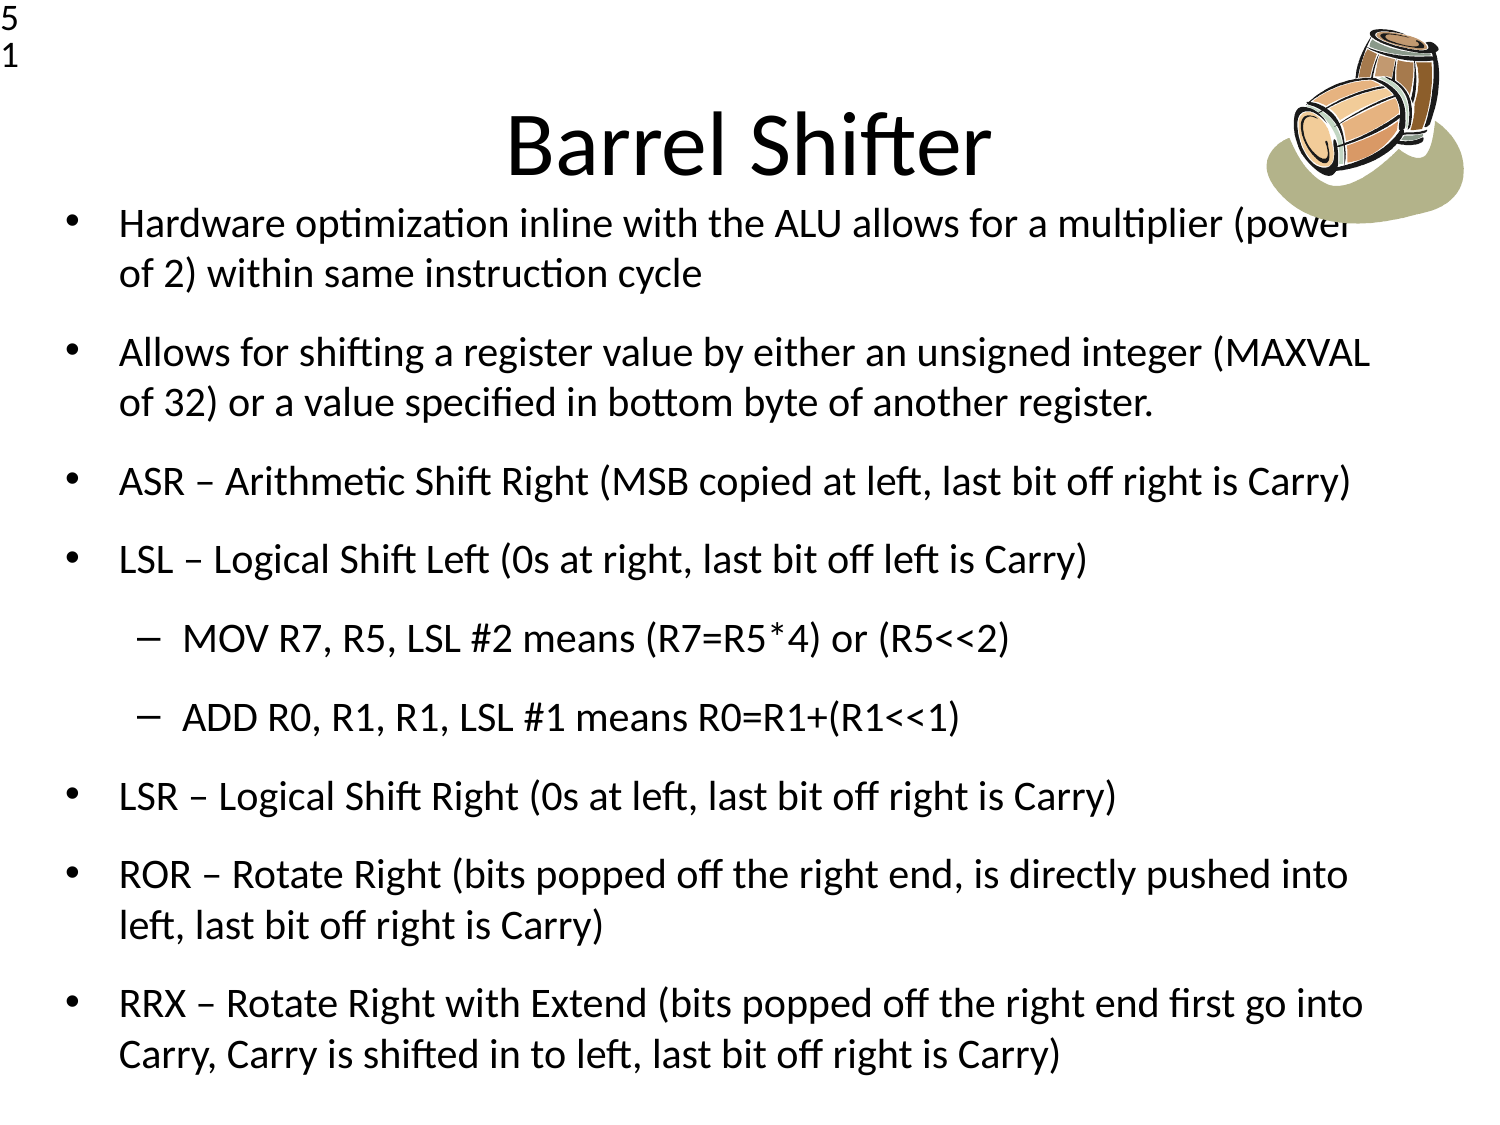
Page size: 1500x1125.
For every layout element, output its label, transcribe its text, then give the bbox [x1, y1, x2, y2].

picture [1262, 24, 1468, 228]
list Hardware optimization inline with the ALU allows for a multiplier (power of 2) within same instruction cycle Allows for shifting a register value by either an unsigned integer (MAXVAL of 32) or a value specified in bottom byte of another register. ASR – Arithmetic Shift Right (MSB copied at left, last bit off right is Carry) LSL – Logical Shift Left (0s at right, last bit off left is Carry) MOV R7, R5, LSL #2 means (R7=R5*4) or (R5<<2) ADD R0, R1, R1, LSL #1 means R0=R1+(R1<<1) LSR – Logical Shift Right (0s at left, last bit off right is Carry) ROR – Rotate Right (bits popped off the right end, is directly pushed into left, last bit off right is Carry) RRX – Rotate Right with Extend (bits popped off the right end first go into Carry, Carry is shifted in to left, last bit off right is Carry) [50, 187, 1400, 1100]
title Barrel Shifter [75, 45, 1262, 187]
